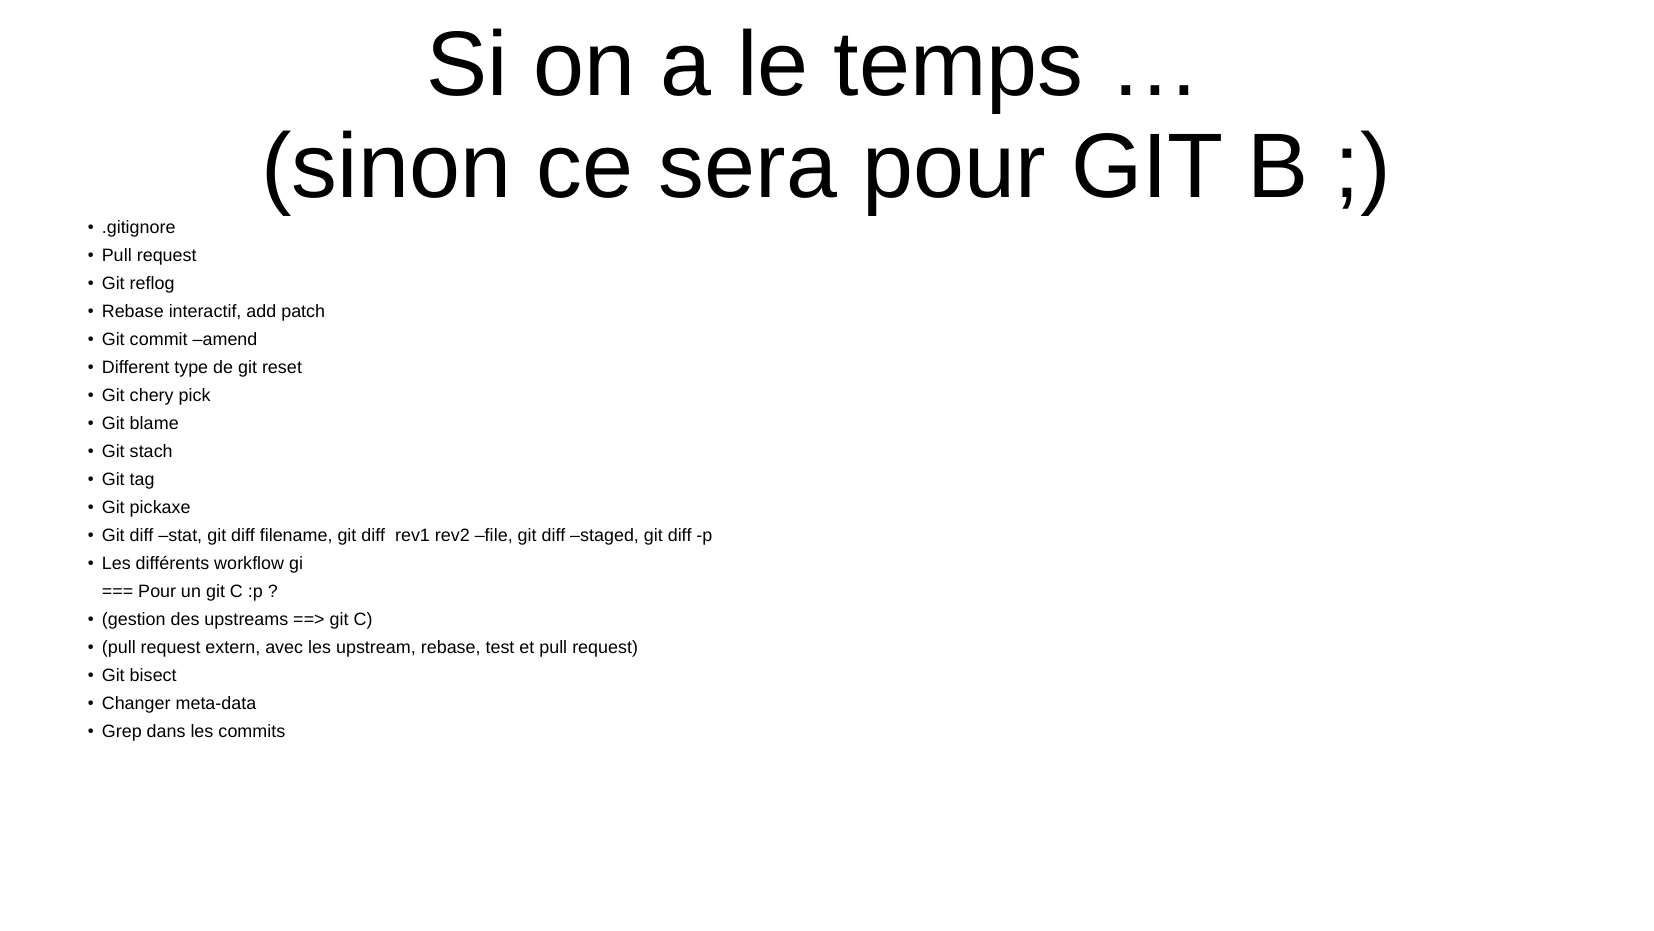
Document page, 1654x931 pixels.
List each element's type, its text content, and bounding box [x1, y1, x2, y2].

title Si on a le temps … (sinon ce sera pour GIT B ;) [82, 12, 1571, 217]
list .gitignore Pull request Git reflog Rebase interactif, add patch Git commit –amend Different type de git reset Git chery pick Git blame Git stach Git tag Git pickaxe Git diff –stat, git diff filename, git diff rev1 rev2 –file, git diff –staged, git diff -p Les différents workflow gi === Pour un git C :p ? (gestion des upstreams ==> git C) (pull request extern, avec les upstream, rebase, test et pull request) Git bisect Changer meta-data Grep dans les commits [82, 217, 1571, 758]
